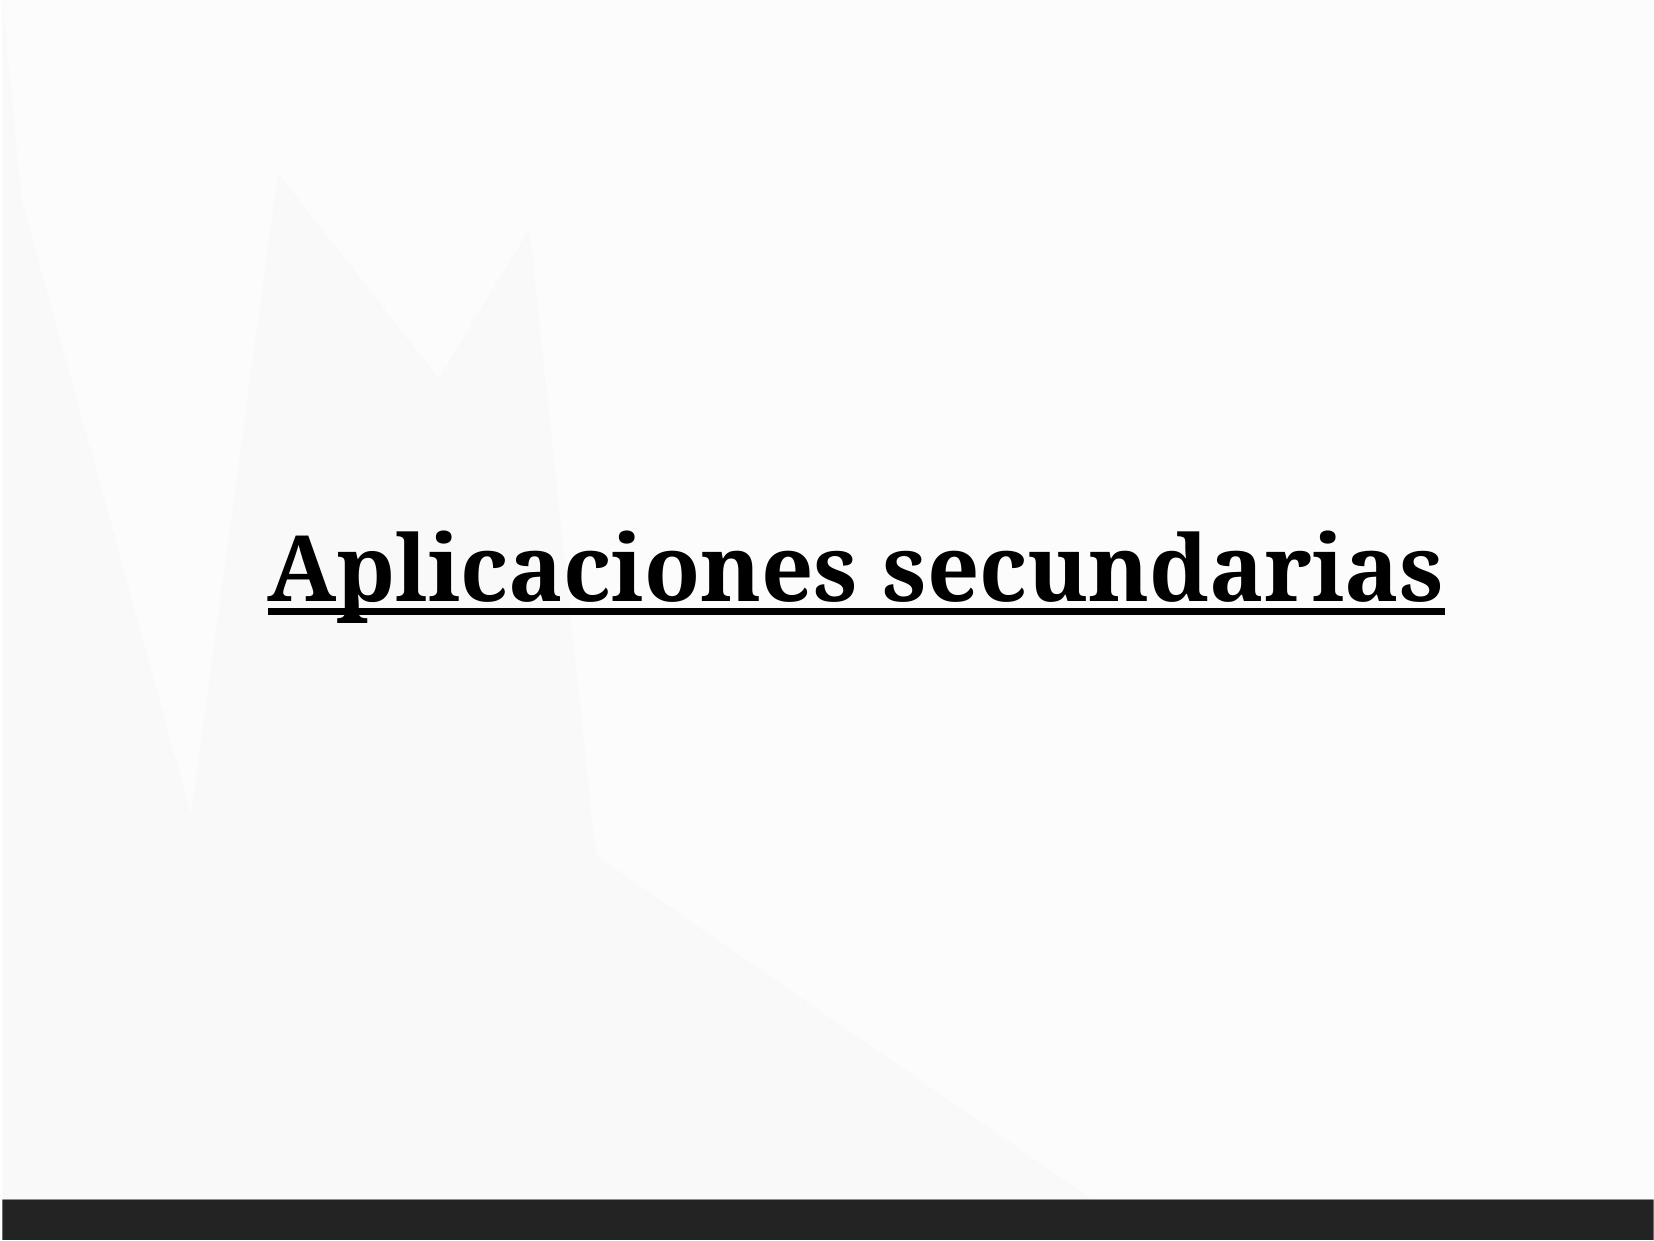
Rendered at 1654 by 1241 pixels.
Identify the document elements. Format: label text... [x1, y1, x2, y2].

picture [2, 0, 1654, 1241]
title Aplicaciones secundarias [112, 525, 1601, 733]
